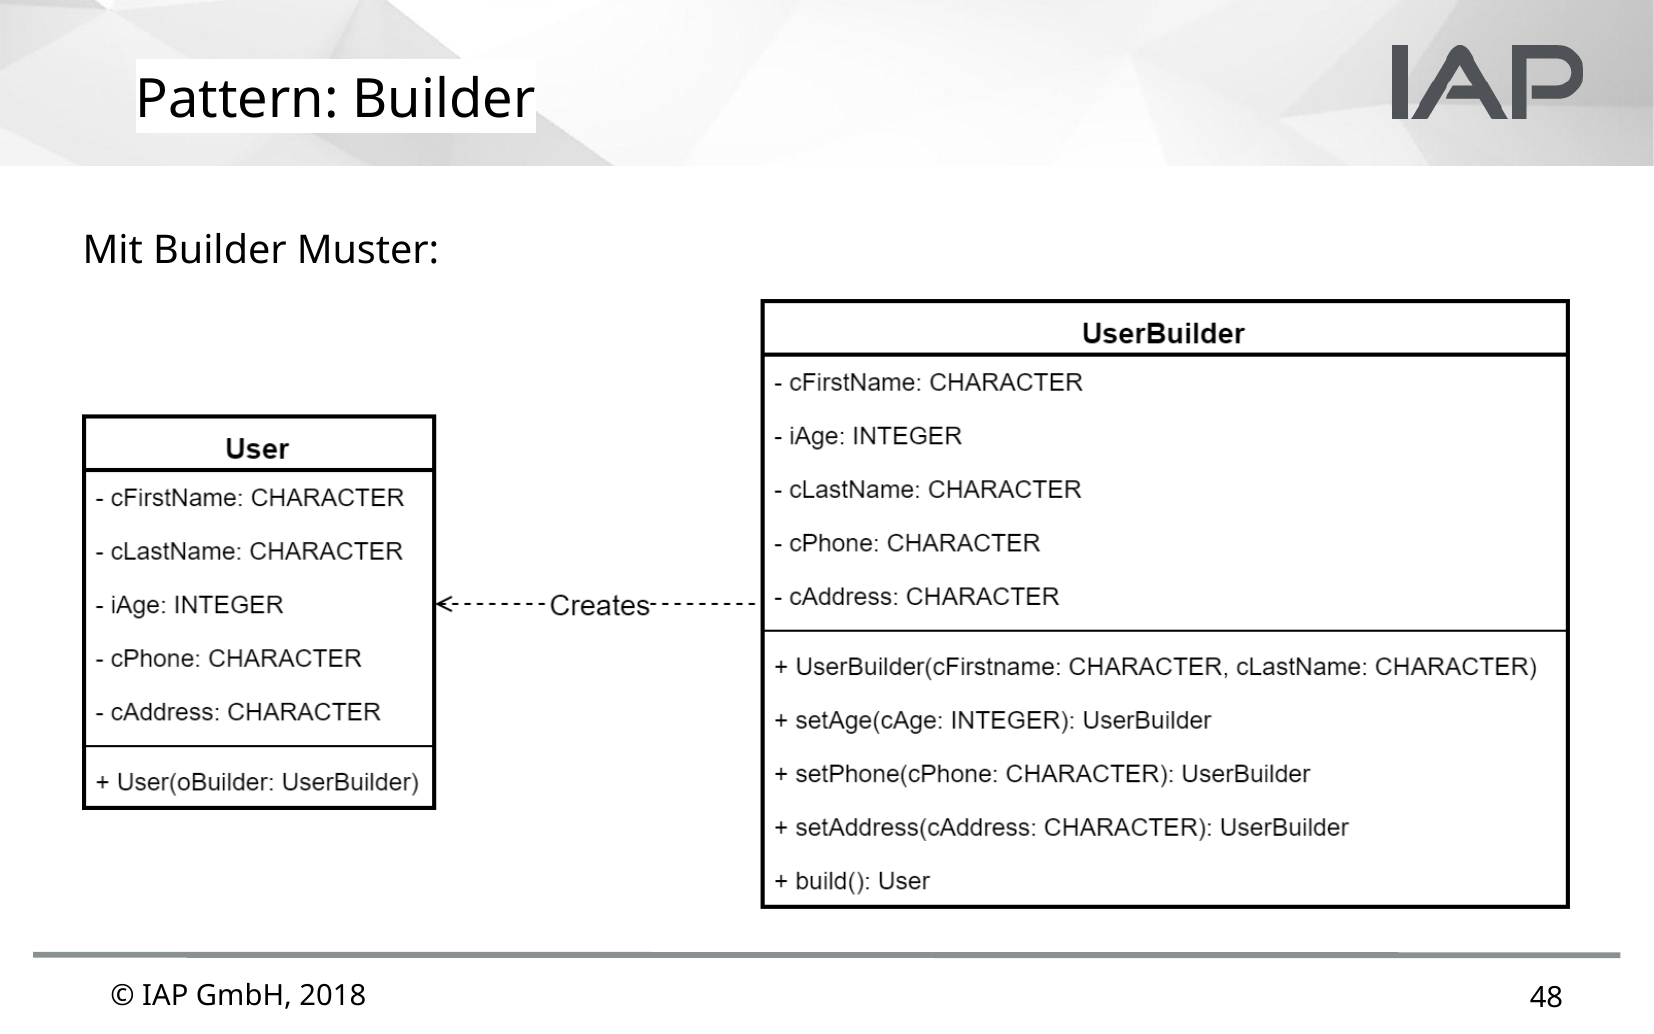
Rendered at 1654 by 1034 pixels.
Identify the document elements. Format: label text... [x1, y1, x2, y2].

picture [0, 0, 1654, 166]
title Pattern: Builder [135, 41, 1264, 152]
picture [82, 298, 1571, 912]
list Mit Builder Muster: [82, 221, 1571, 296]
